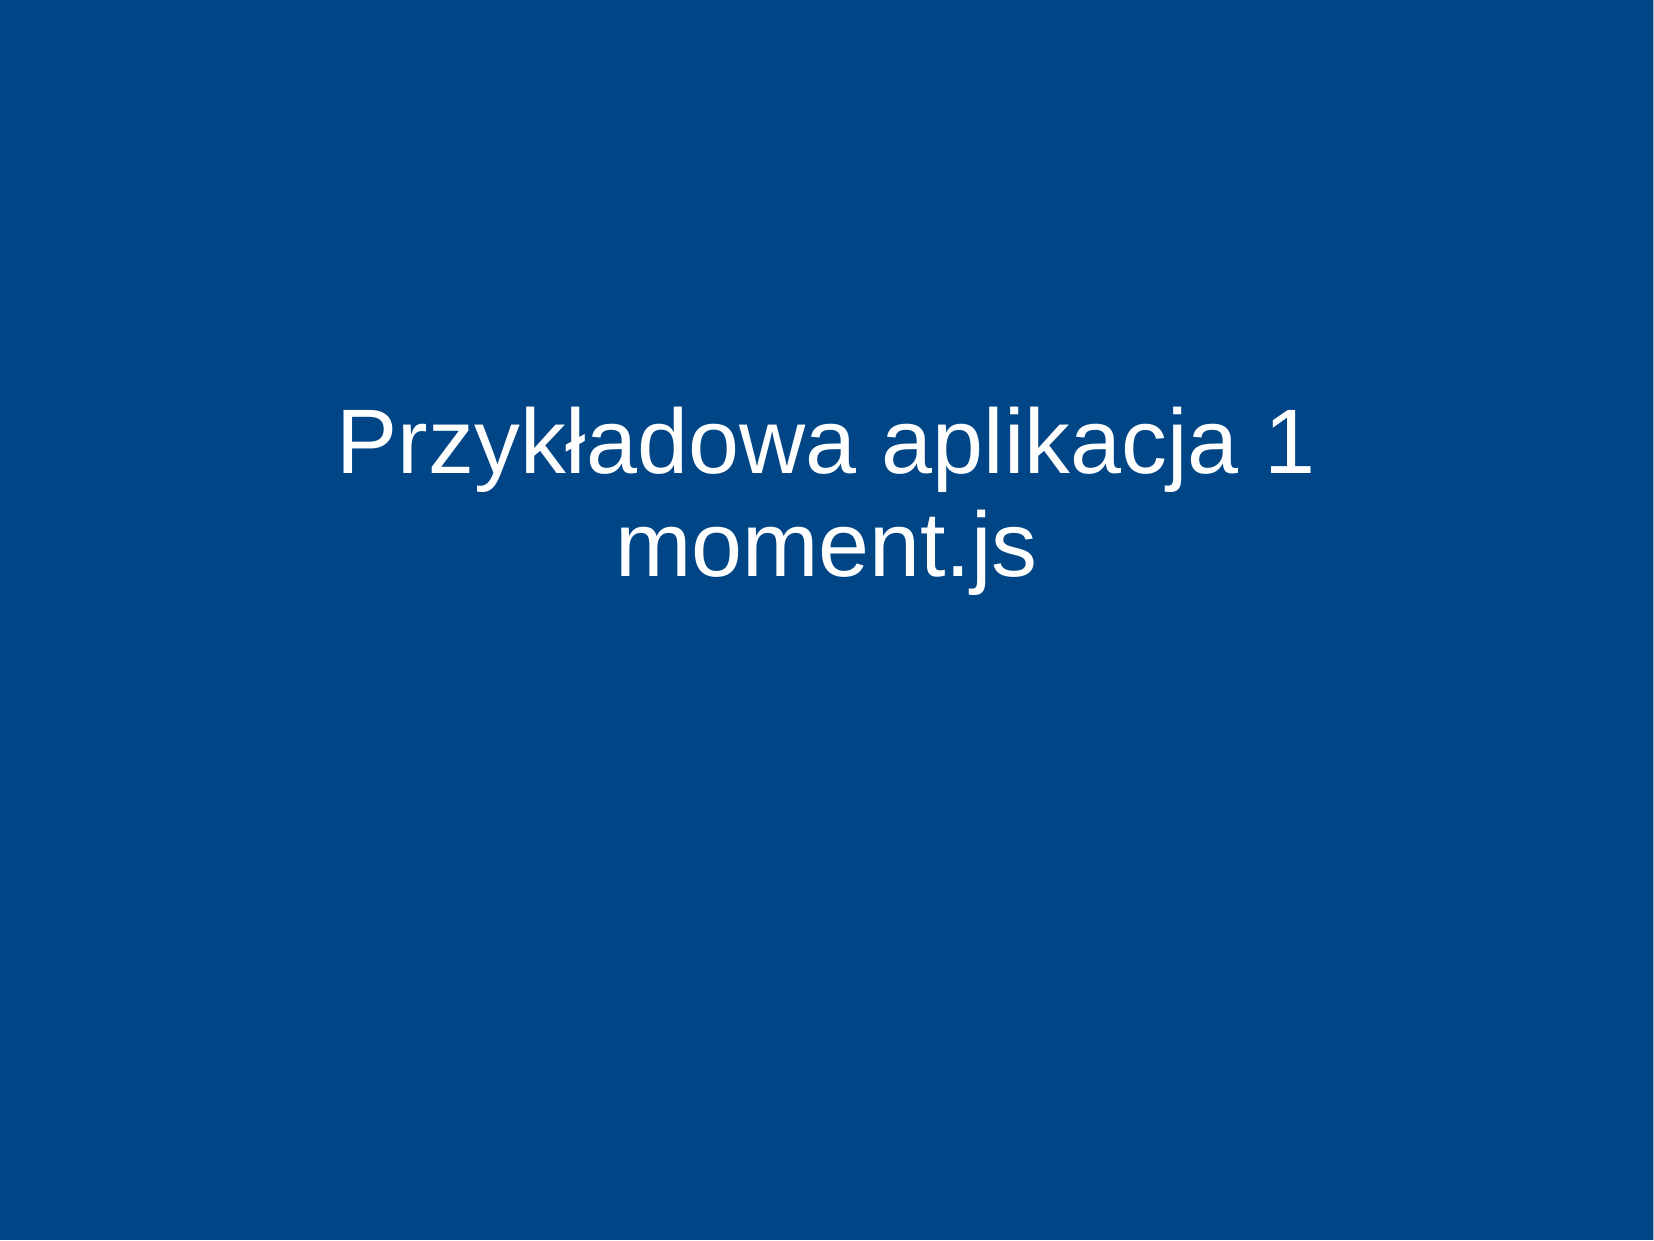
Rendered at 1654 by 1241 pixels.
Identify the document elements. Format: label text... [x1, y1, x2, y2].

title Przykładowa aplikacja 1 moment.js [82, 390, 1571, 598]
